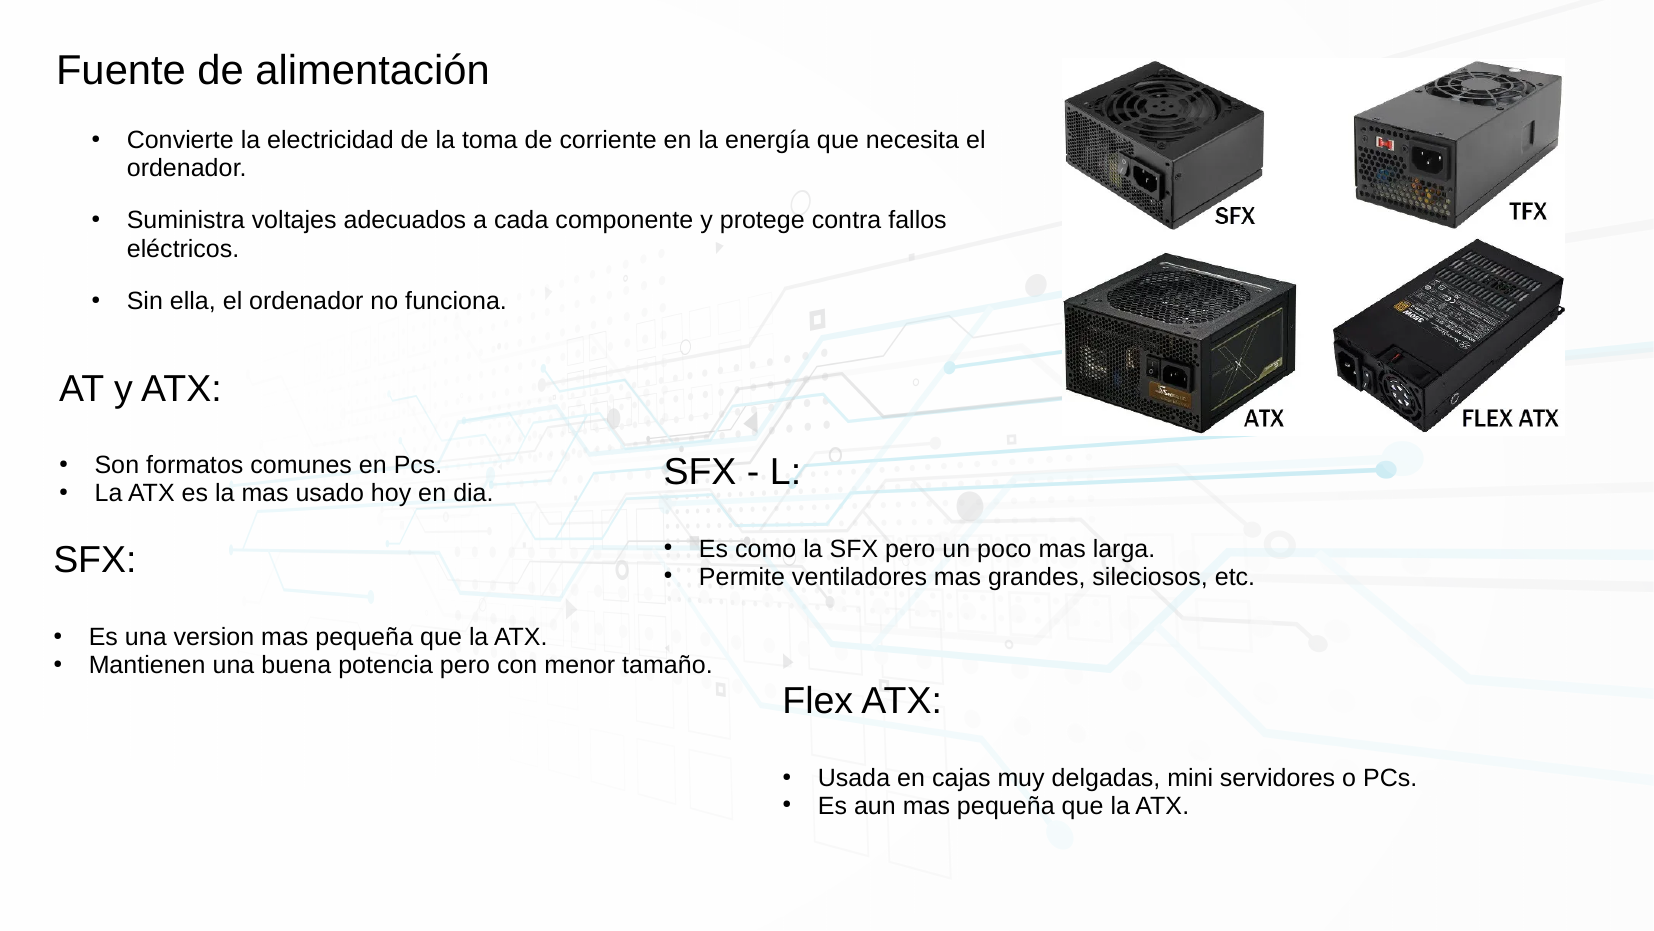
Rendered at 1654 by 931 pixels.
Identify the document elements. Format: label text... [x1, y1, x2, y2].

text_box AT y ATX: Son formatos comunes en Pcs. La ATX es la mas usado hoy en dia. [44, 359, 508, 515]
picture [1062, 58, 1565, 436]
text_box SFX: Es una version mas pequeña que la ATX. Mantienen una buena potencia pero con menor tamaño. [38, 531, 727, 687]
text_box Convierte la electricidad de la toma de corriente en la energía que necesita el ordenador. Suministra voltajes adecuados a cada componente y protege contra fallos eléctricos. Sin ella, el ordenador no funciona. [76, 118, 1022, 323]
text_box Flex ATX: Usada en cajas muy delgadas, mini servidores o PCs. Es aun mas pequeña que la ATX. [767, 671, 1432, 827]
text_box SFX - L: Es como la SFX pero un poco mas larga. Permite ventiladores mas grandes, sileciosos, etc. [648, 442, 1270, 598]
text_box Fuente de alimentación [41, 39, 505, 101]
